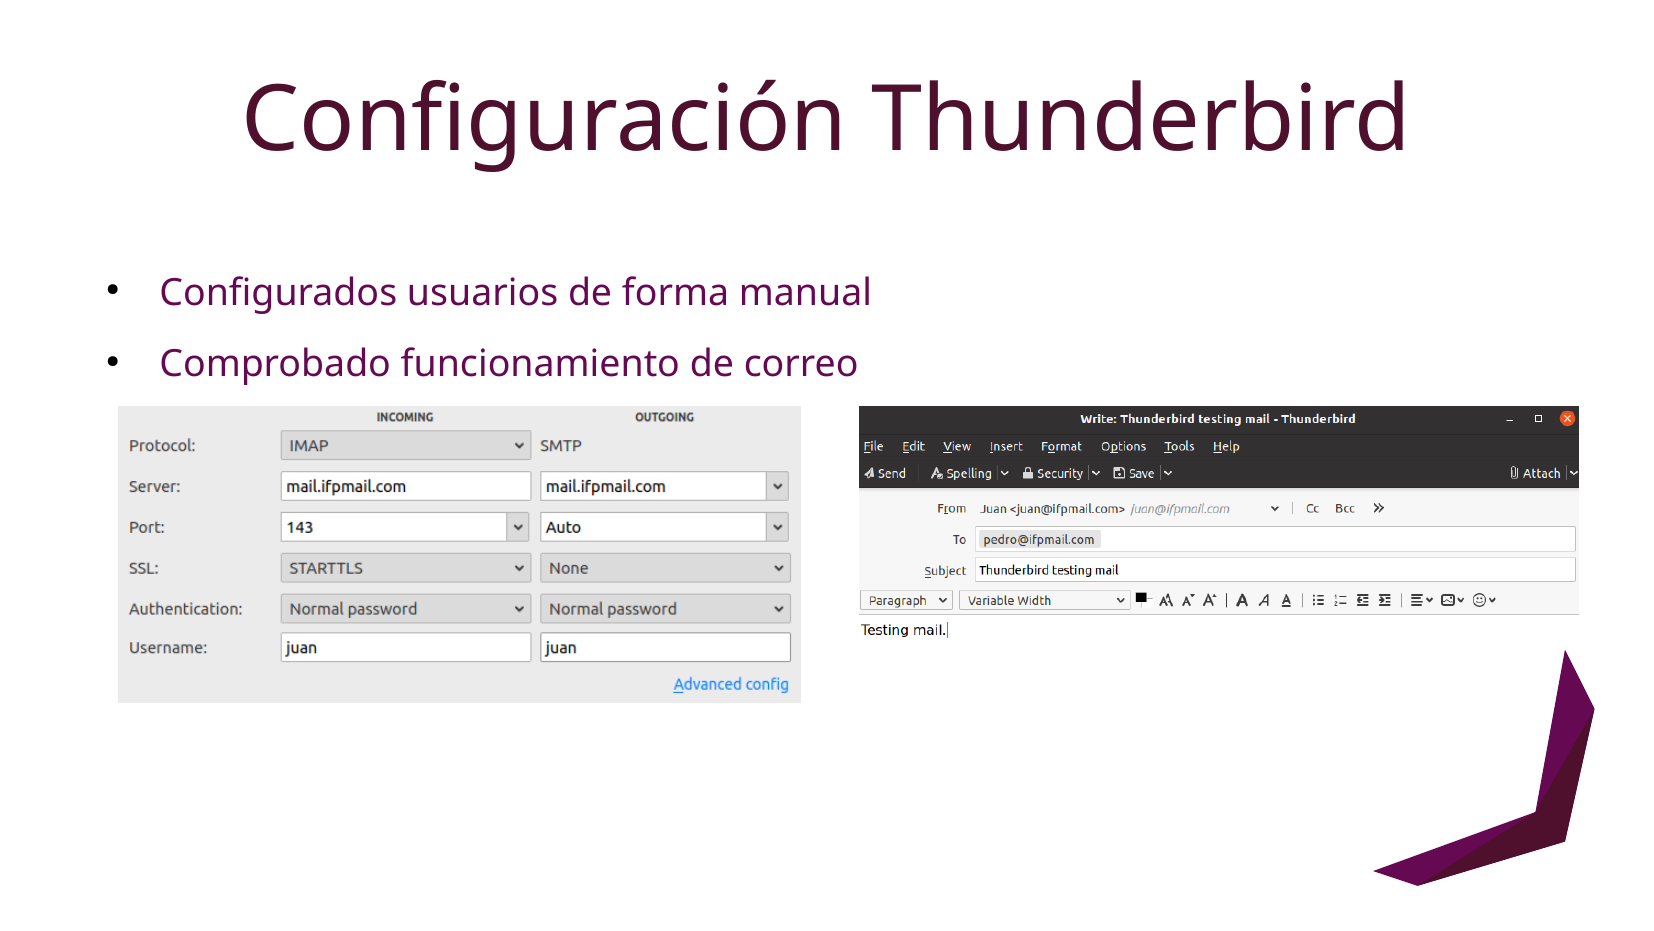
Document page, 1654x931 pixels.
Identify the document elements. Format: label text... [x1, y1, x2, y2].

list Configurados usuarios de forma manual Comprobado funcionamiento de correo [88, 265, 1577, 432]
picture [859, 406, 1579, 703]
picture [118, 432, 801, 703]
text_box [1373, 649, 1595, 886]
title Configuración Thunderbird [82, 37, 1571, 193]
